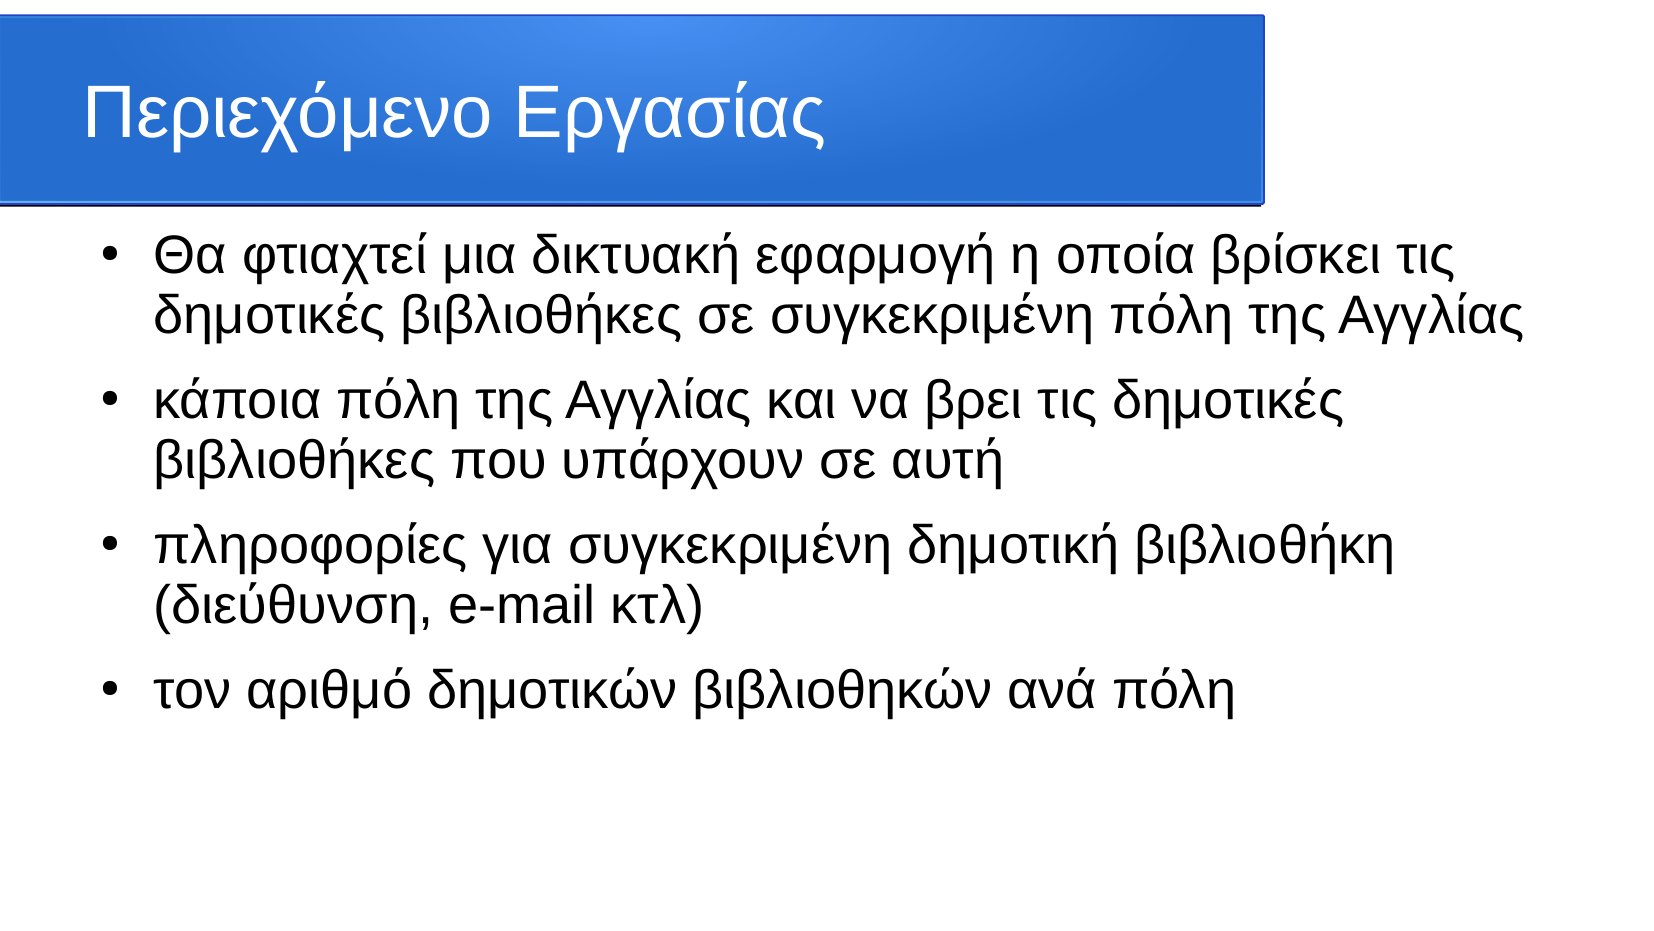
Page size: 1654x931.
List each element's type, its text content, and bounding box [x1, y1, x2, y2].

list Θα φτιαχτεί μια δικτυακή εφαρμογή η οποία βρίσκει τις δημοτικές βιβλιοθήκες σε συγκεκριμένη πόλη της Αγγλίας κάποια πόλη της Αγγλίας και να βρει τις δημοτικές βιβλιοθήκες που υπάρχουν σε αυτή πληροφορίες για συγκεκριμένη δημοτική βιβλιοθήκη (διεύθυνση, e-mail κτλ) τον αριθμό δημοτικών βιβλιοθηκών ανά πόλη [82, 224, 1571, 764]
title Περιεχόμενο Εργασίας [82, 35, 1235, 189]
